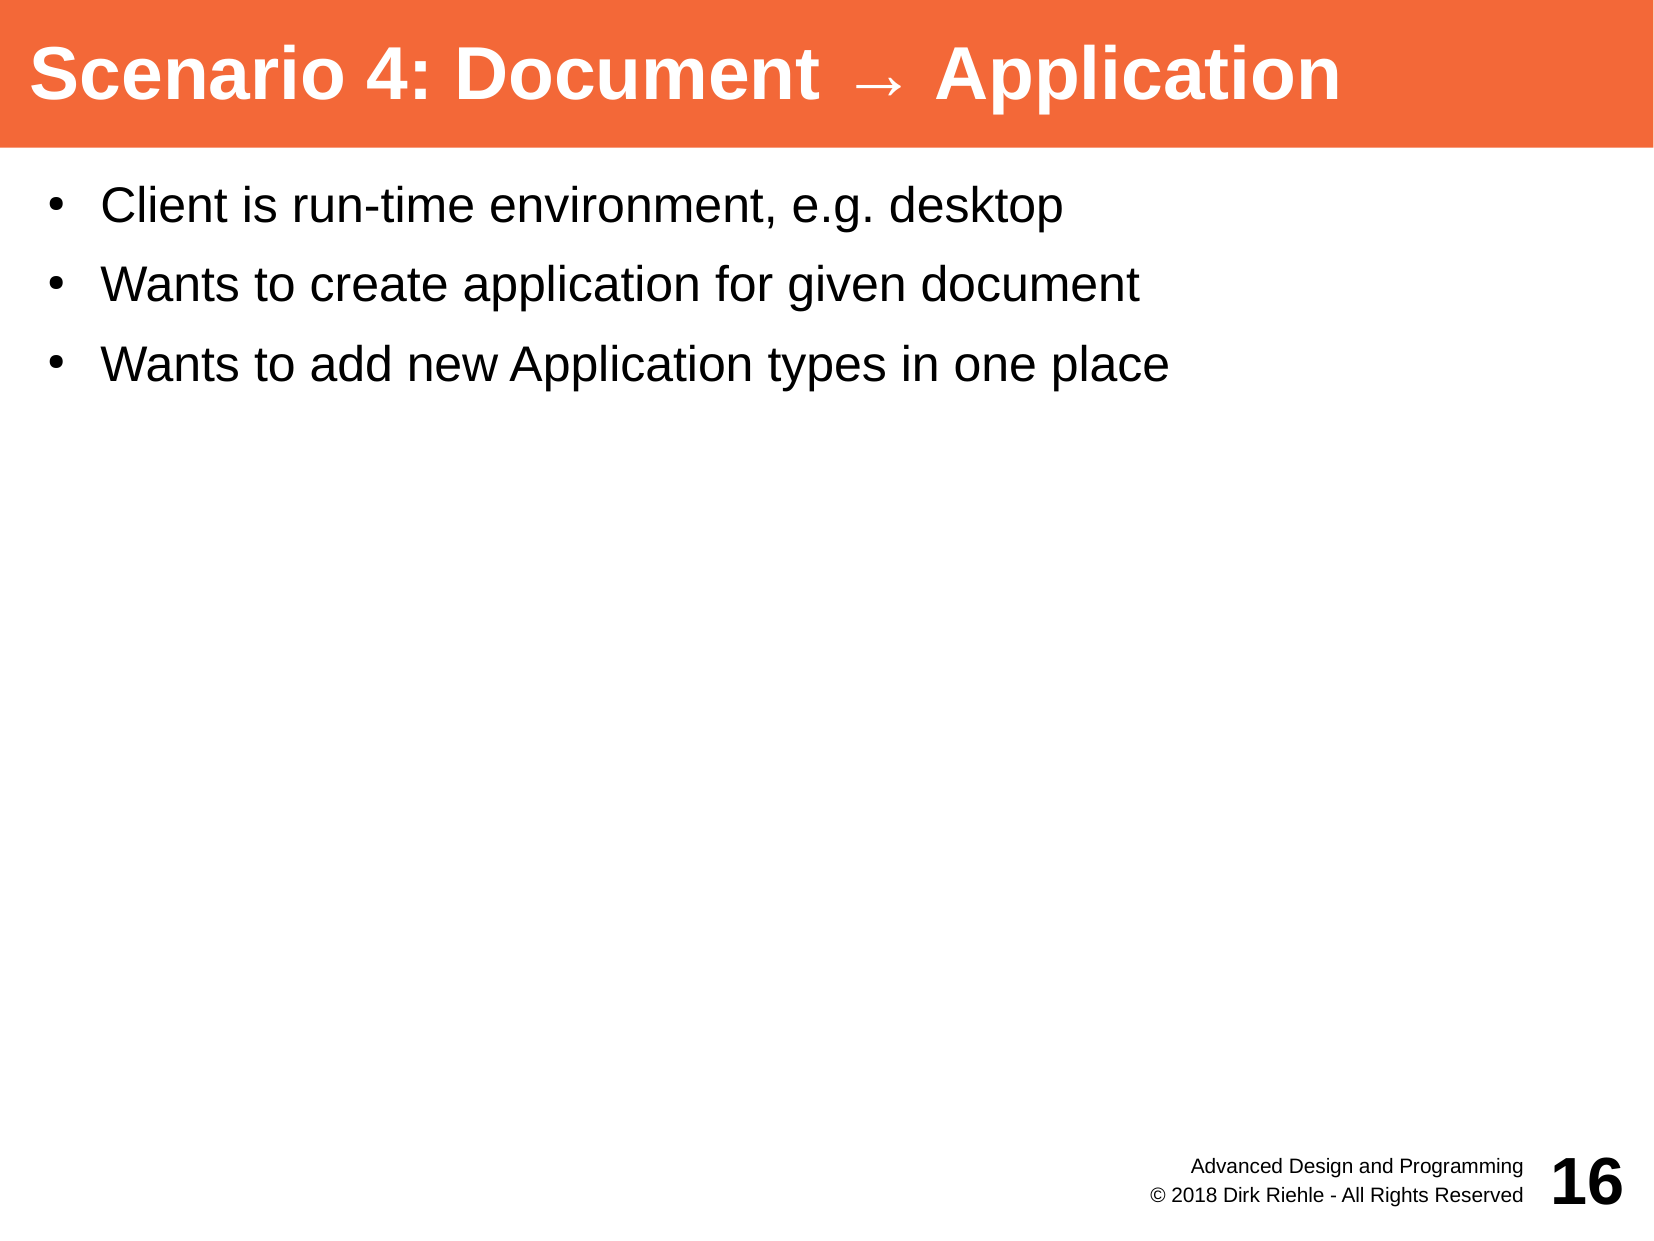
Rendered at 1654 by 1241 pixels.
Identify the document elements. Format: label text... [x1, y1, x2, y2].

list Client is run-time environment, e.g. desktop Wants to create application for given document Wants to add new Application types in one place [29, 177, 1625, 1063]
title Scenario 4: Document → Application [0, 0, 1654, 148]
